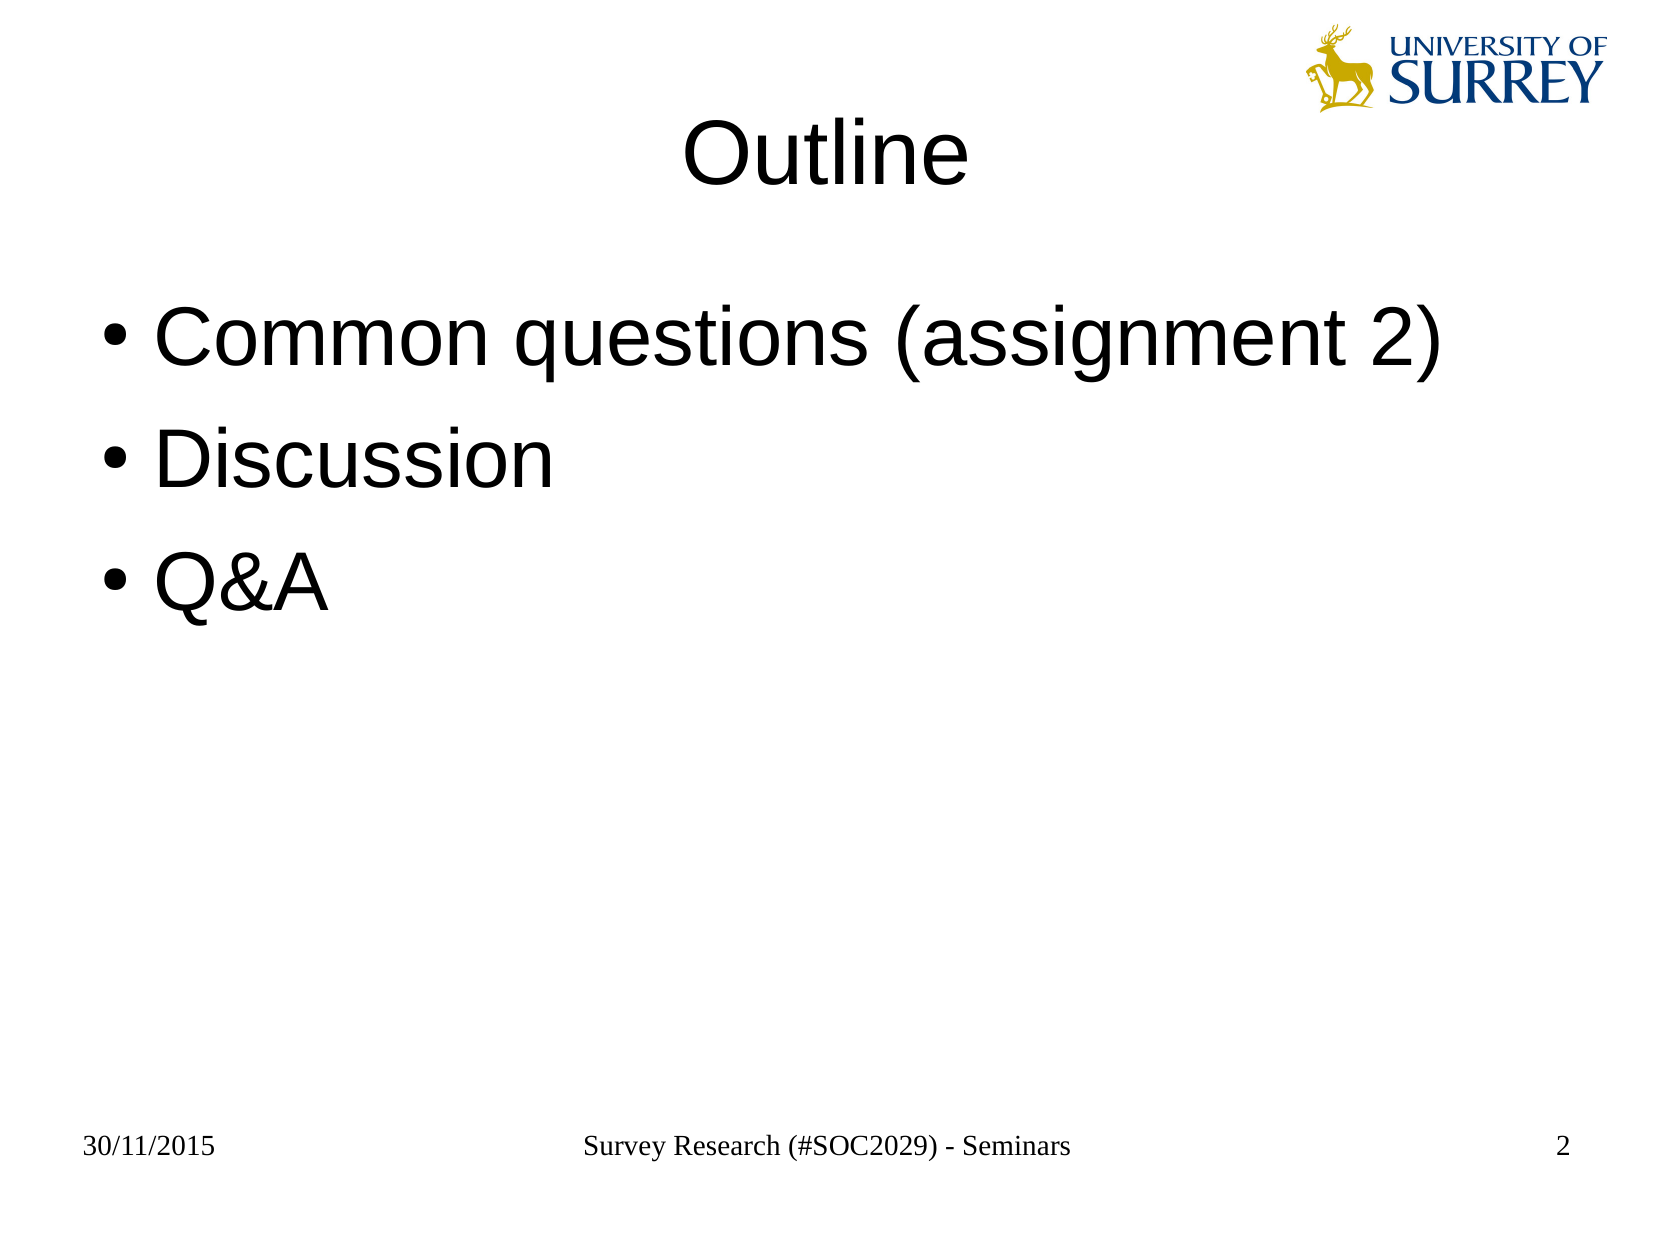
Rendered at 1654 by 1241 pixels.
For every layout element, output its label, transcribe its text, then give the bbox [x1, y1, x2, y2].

title Outline [82, 49, 1571, 257]
picture [1306, 23, 1607, 113]
list Common questions (assignment 2) Discussion Q&A [82, 290, 1571, 1010]
